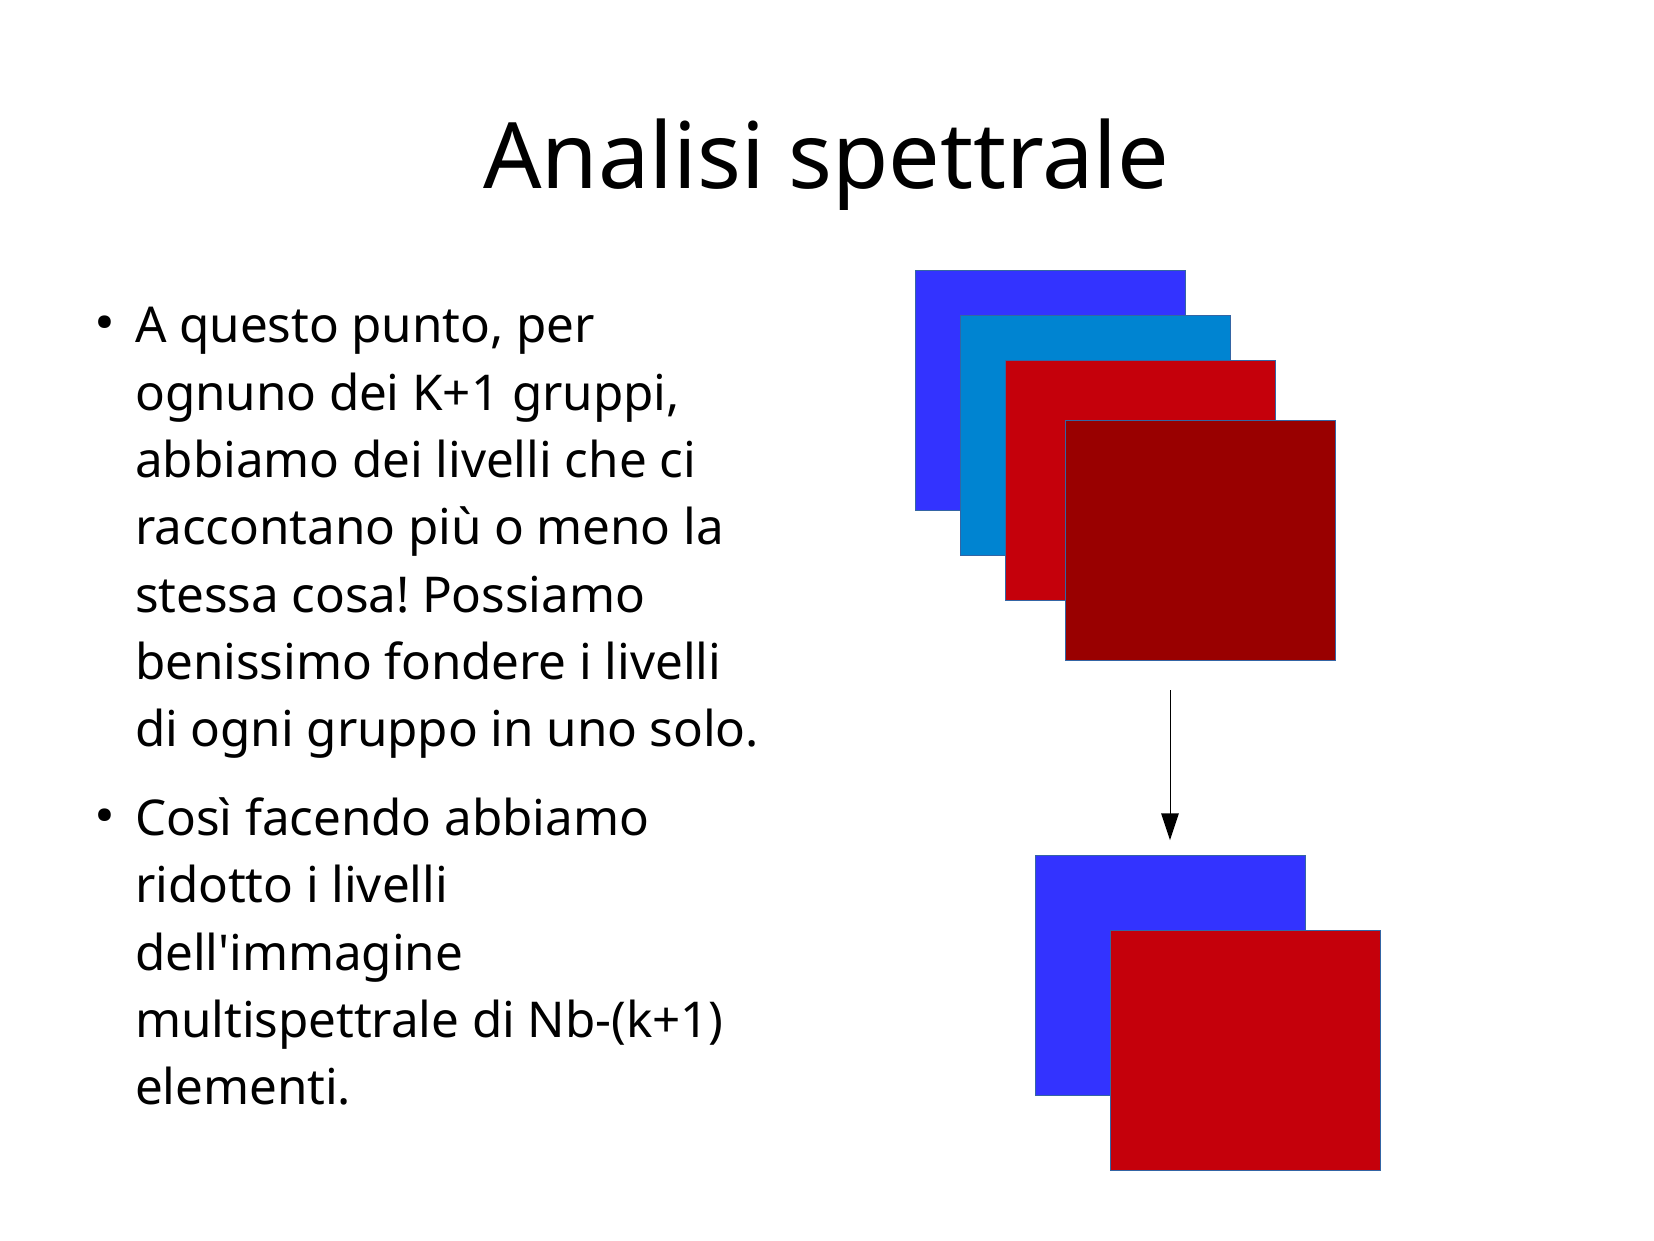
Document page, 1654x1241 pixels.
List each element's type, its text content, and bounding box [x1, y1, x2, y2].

text_box [1035, 855, 1381, 1171]
text_box [915, 270, 1336, 661]
title Analisi spettrale [82, 49, 1571, 257]
list A questo punto, per ognuno dei K+1 gruppi, abbiamo dei livelli che ci raccontano più o meno la stessa cosa! Possiamo benissimo fondere i livelli di ogni gruppo in uno solo. Così facendo abbiamo ridotto i livelli dell'immagine multispettrale di Nb-(k+1) elementi. [82, 290, 766, 1156]
